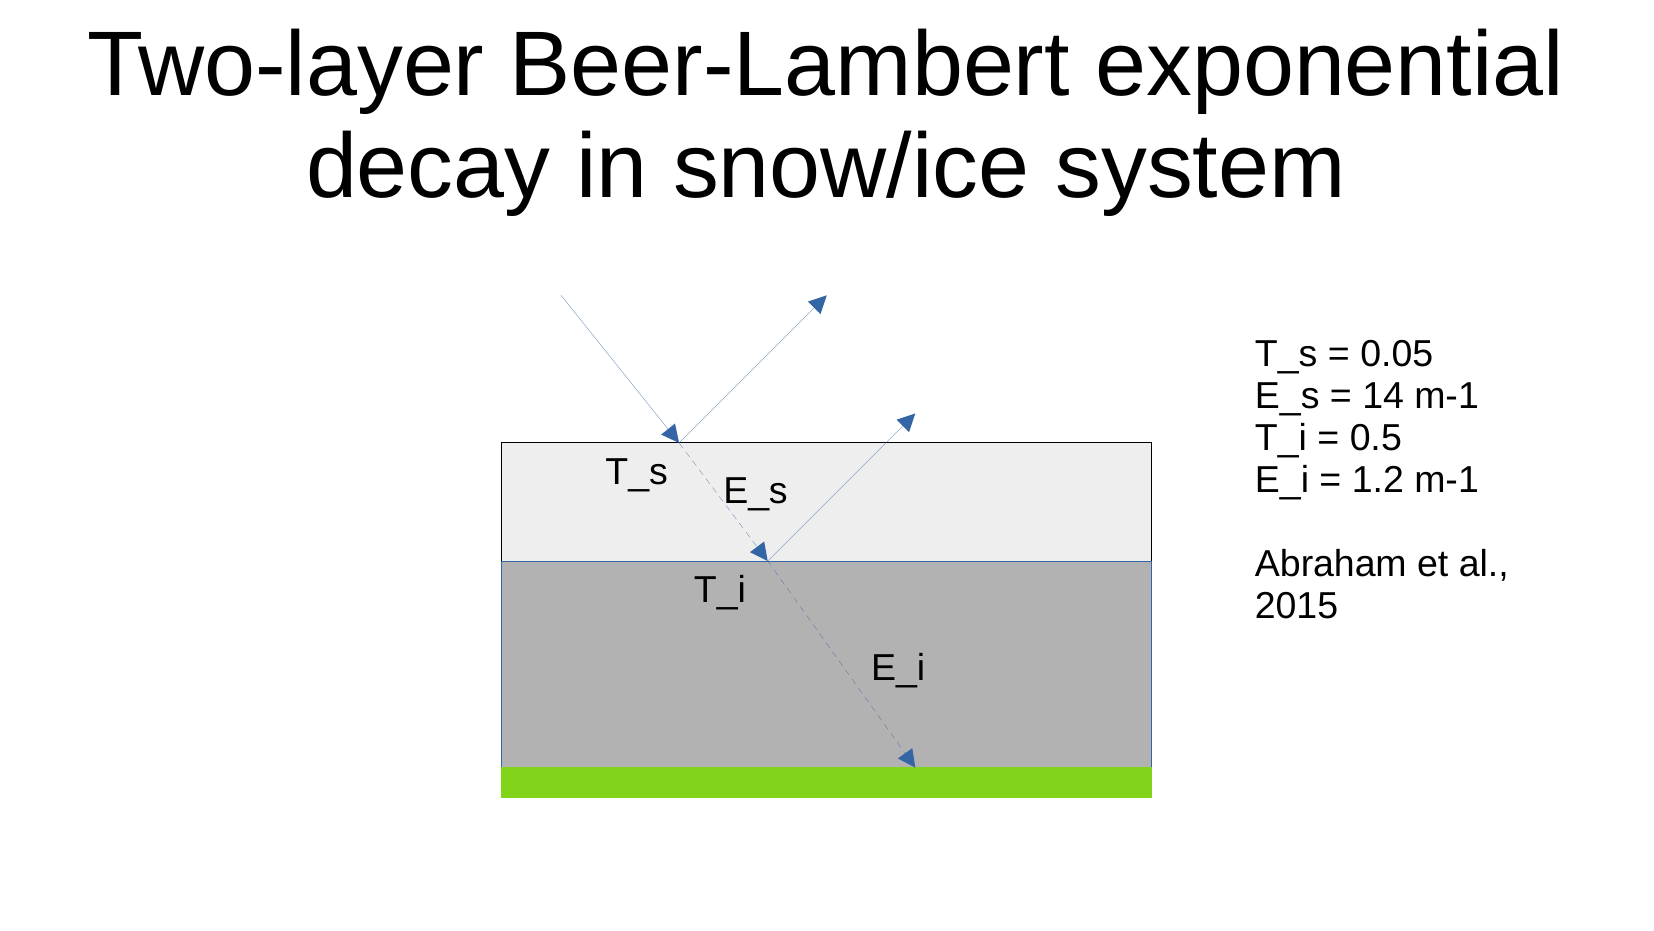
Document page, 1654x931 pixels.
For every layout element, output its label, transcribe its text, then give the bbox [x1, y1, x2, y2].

text_box [709, 442, 885, 500]
title Two-layer Beer-Lambert exponential decay in snow/ice system [82, 12, 1571, 218]
text_box T_i [679, 561, 798, 660]
text_box E_i [856, 639, 975, 739]
text_box T_s = 0.05 E_s = 14 m-1 T_i = 0.5 E_i = 1.2 m-1 Abraham et al., 2015 [1240, 324, 1565, 718]
text_box T_s [590, 442, 709, 542]
text_box E_s [708, 462, 827, 562]
text_box [501, 442, 1152, 798]
